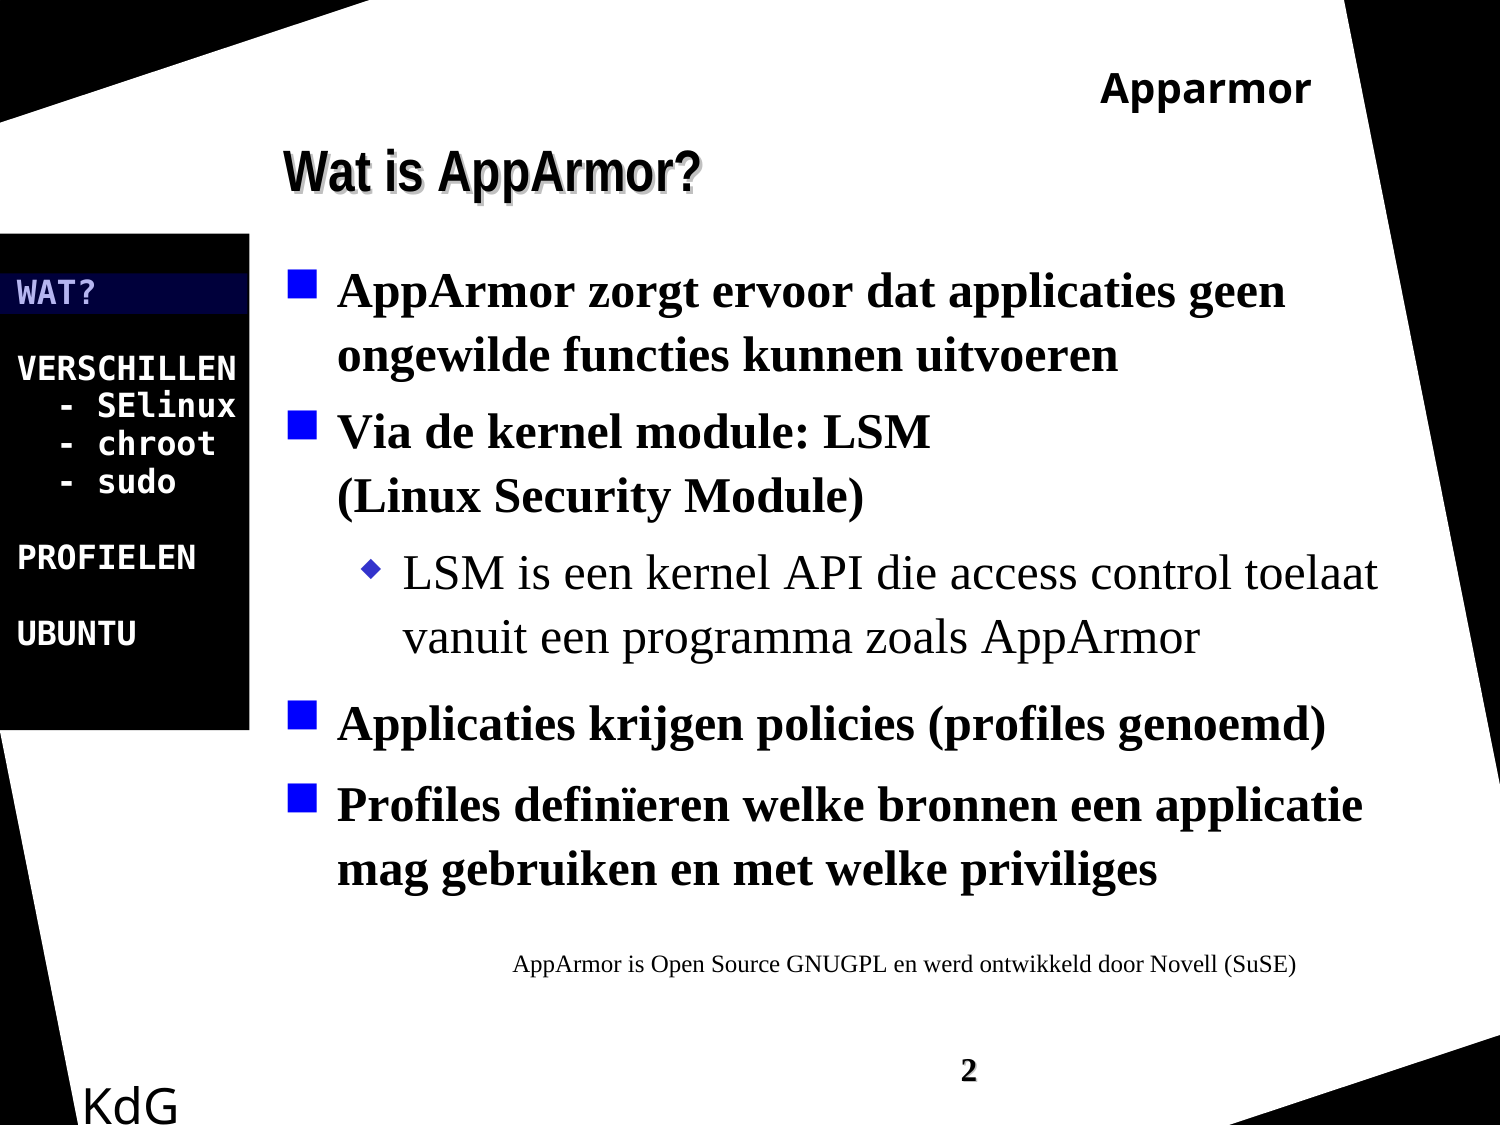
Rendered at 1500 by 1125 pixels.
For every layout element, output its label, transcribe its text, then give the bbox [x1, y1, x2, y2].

text_box [0, 273, 248, 314]
title Wat is AppArmor? [268, 41, 1415, 246]
text_box AppArmor is Open Source GNUGPL en werd ontwikkeld door Novell (SuSE) [497, 935, 1481, 985]
list AppArmor zorgt ervoor dat applicaties geen ongewilde functies kunnen uitvoeren Via de kernel module: LSM (Linux Security Module) LSM is een kernel API die access control toelaat vanuit een programma zoals AppArmor Applicaties krijgen policies (profiles genoemd)‏ Profiles definïeren welke bronnen een applicatie mag gebruiken en met welke priviliges [268, 246, 1468, 991]
